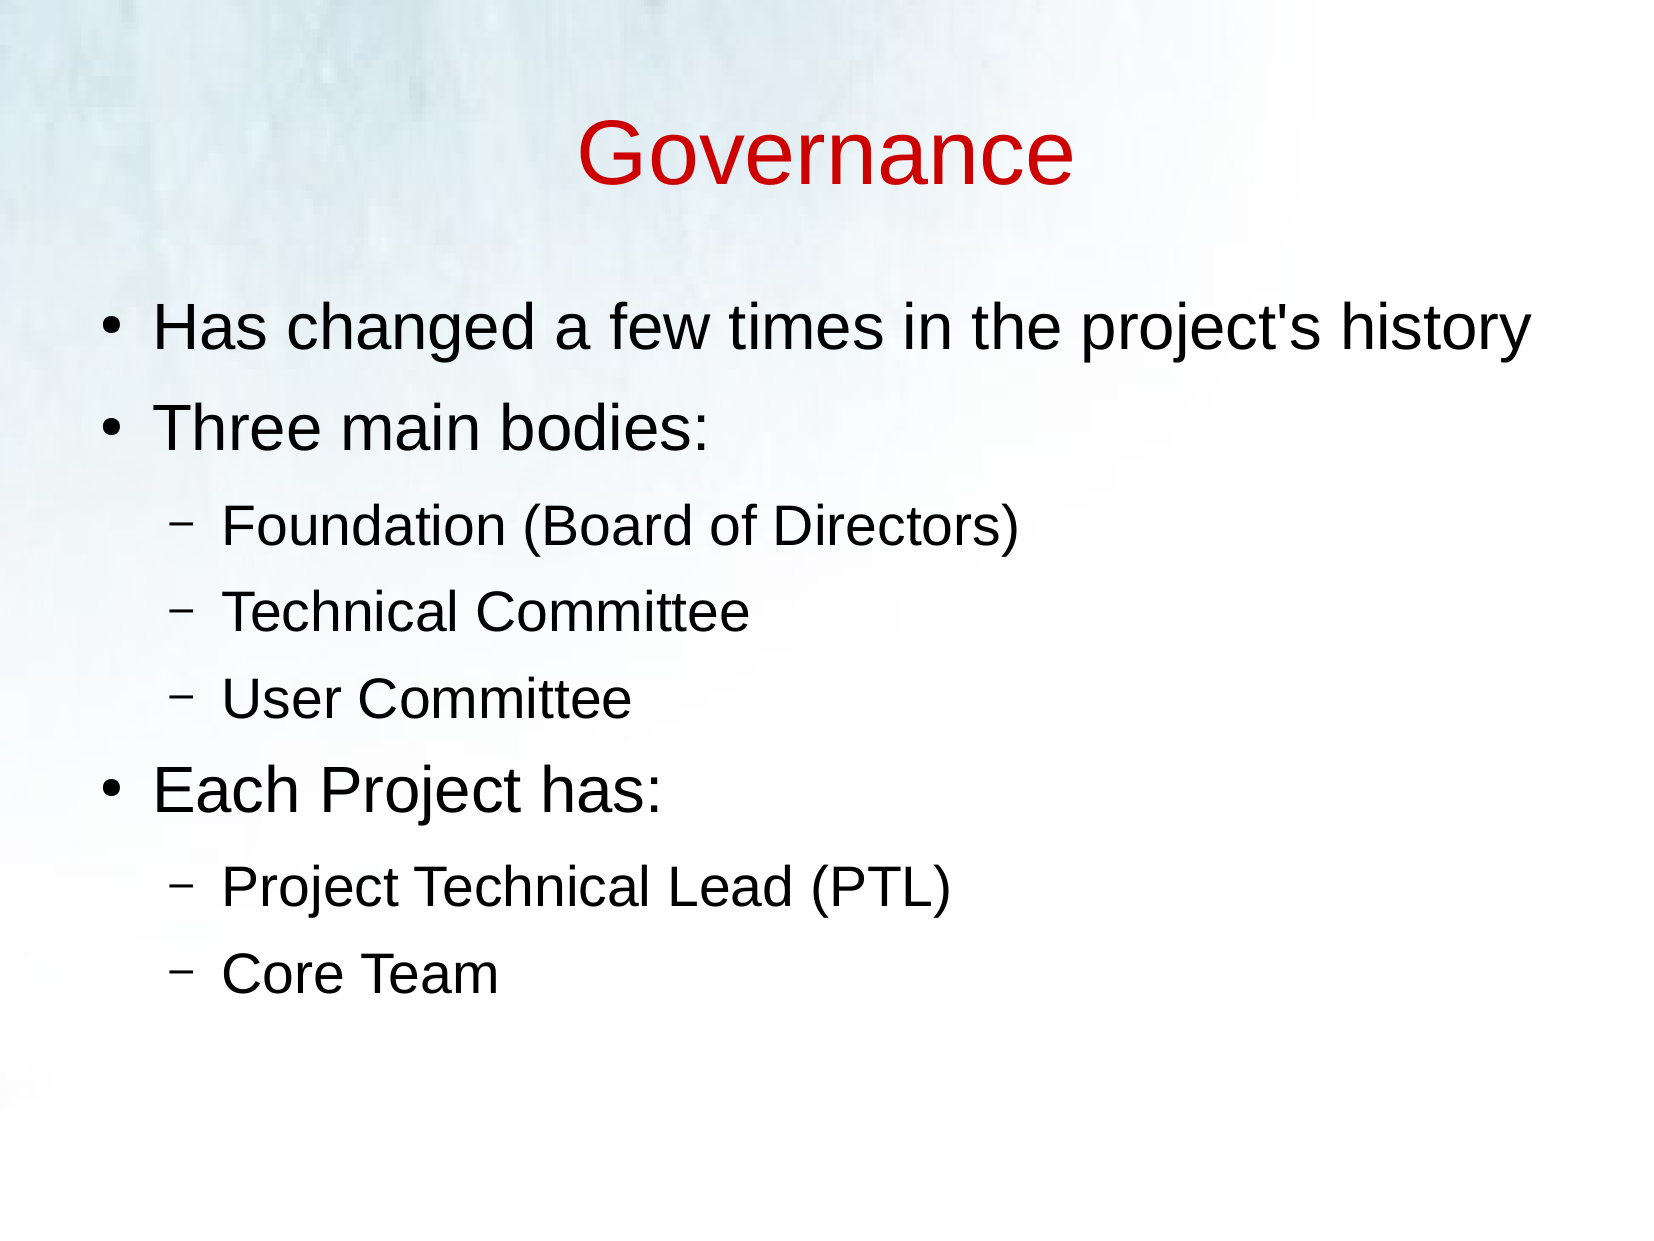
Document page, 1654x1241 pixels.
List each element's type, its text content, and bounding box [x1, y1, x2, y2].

title Governance [82, 49, 1571, 257]
list Has changed a few times in the project's history Three main bodies: Foundation (Board of Directors) Technical Committee User Committee Each Project has: Project Technical Lead (PTL) Core Team [82, 290, 1571, 1010]
picture [0, 0, 1654, 1241]
